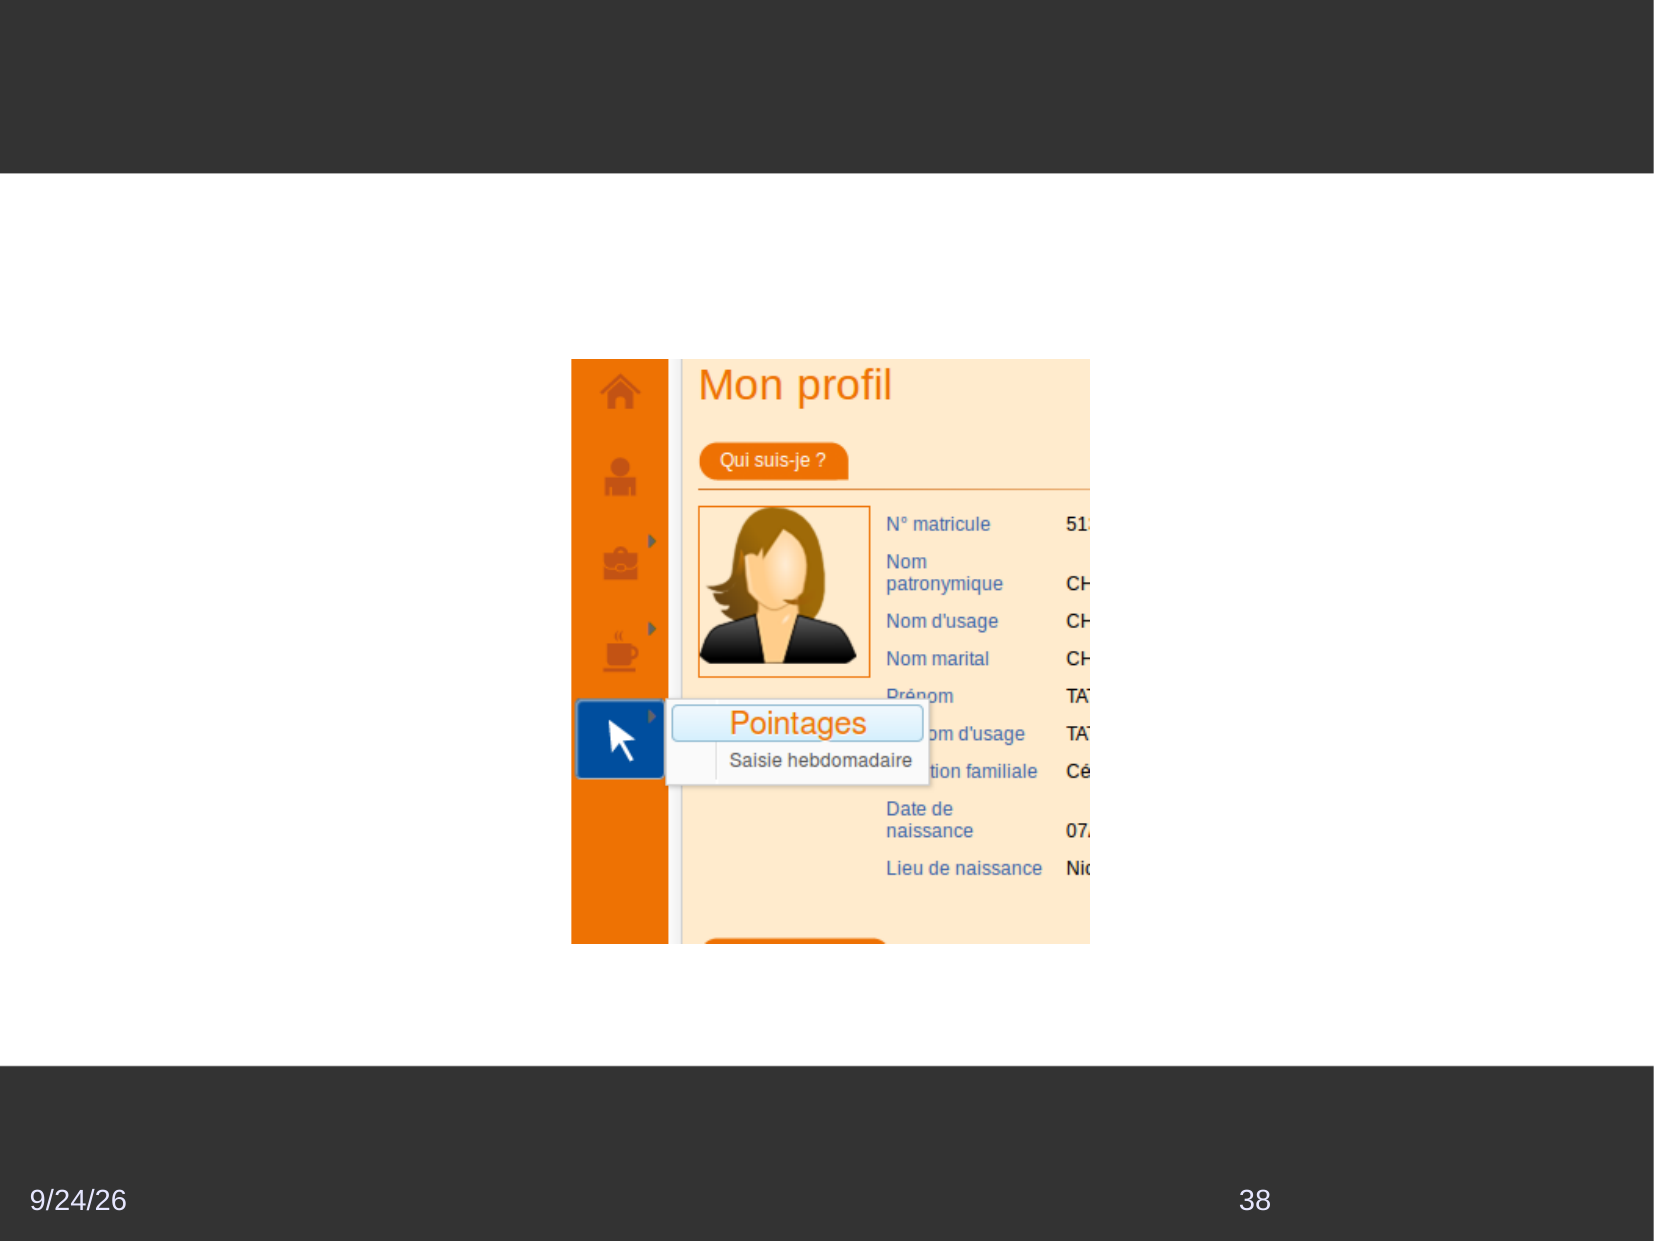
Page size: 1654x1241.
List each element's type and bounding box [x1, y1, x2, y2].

text_box [29, 1181, 566, 1241]
text_box [1238, 1181, 1625, 1241]
picture [570, 359, 1090, 944]
